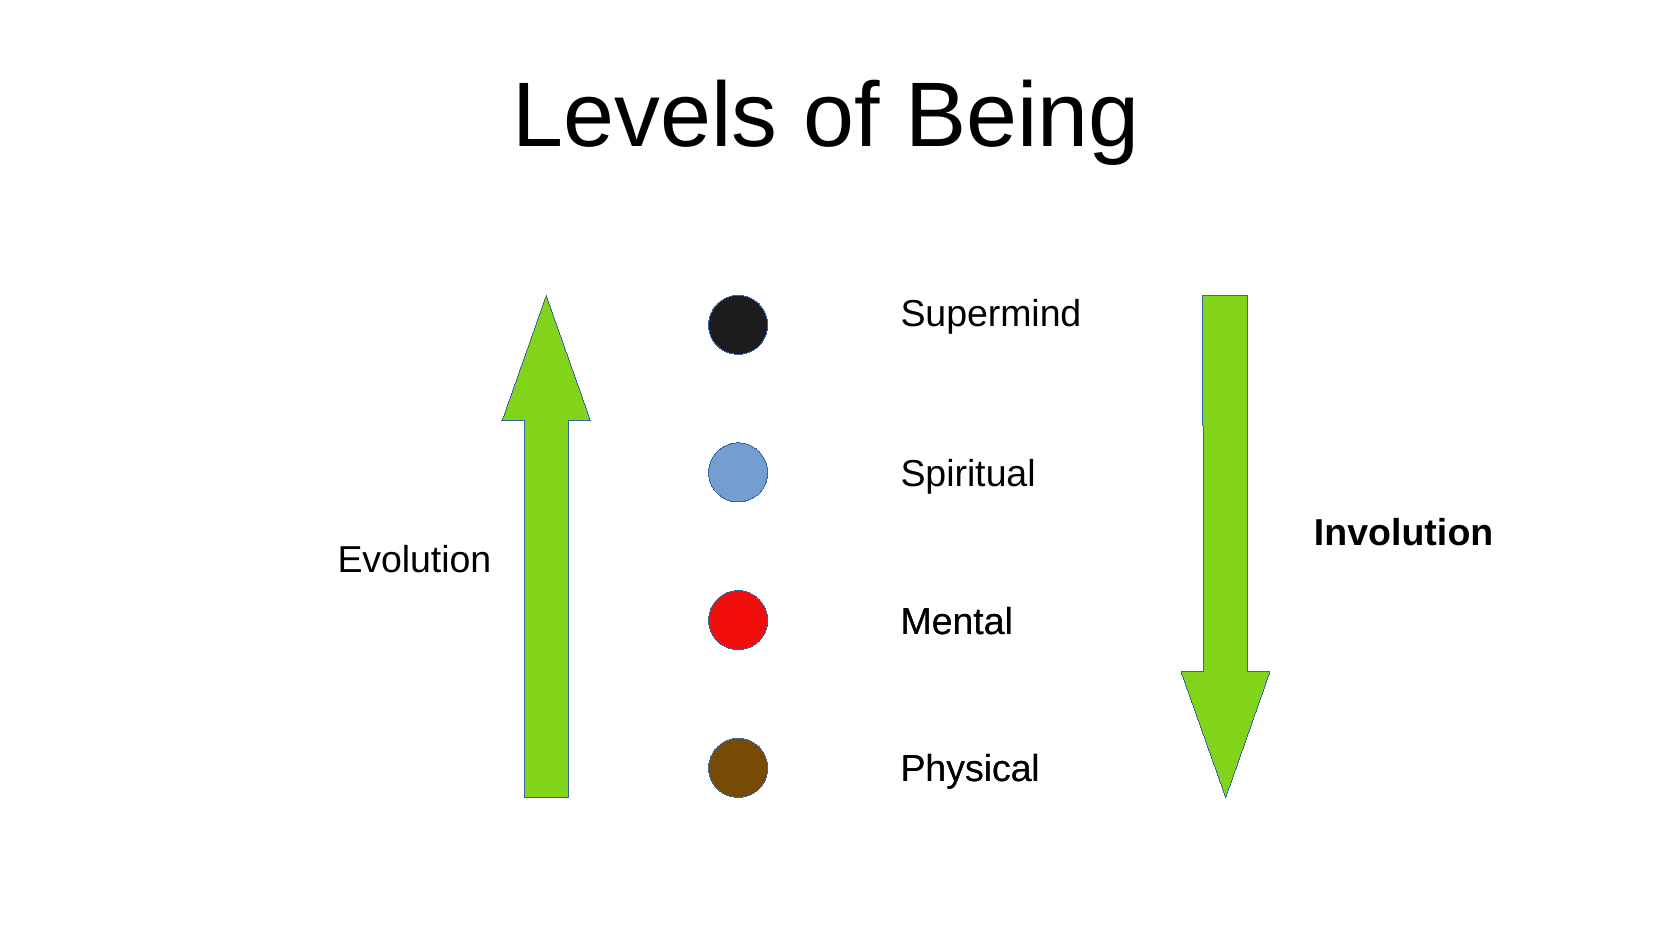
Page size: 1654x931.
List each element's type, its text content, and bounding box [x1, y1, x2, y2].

text_box Evolution [322, 531, 507, 589]
text_box [501, 295, 591, 798]
text_box [708, 442, 768, 502]
text_box Mental [885, 592, 1028, 650]
text_box [1181, 295, 1270, 798]
text_box Supermind [885, 285, 1123, 384]
text_box [708, 590, 768, 650]
text_box Physical [885, 740, 1055, 798]
text_box Involution [1299, 504, 1509, 562]
text_box [708, 738, 768, 798]
title Levels of Being [82, 37, 1571, 193]
text_box [708, 295, 768, 355]
text_box Spiritual [885, 445, 1063, 544]
